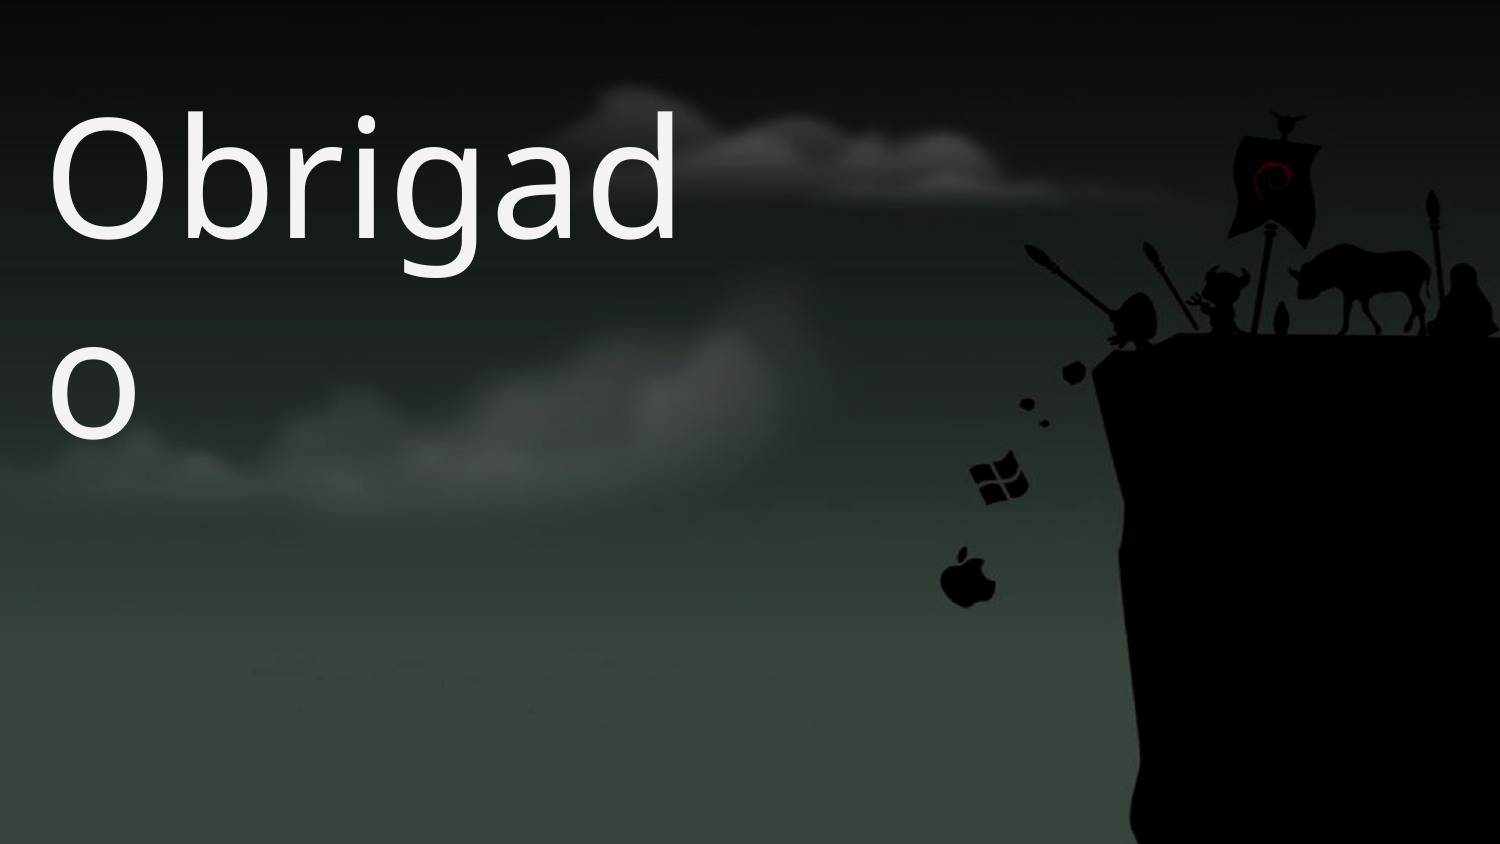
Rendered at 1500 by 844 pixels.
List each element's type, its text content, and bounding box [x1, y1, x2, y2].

text_box Obrigado [28, 56, 767, 335]
picture [0, 0, 1500, 844]
